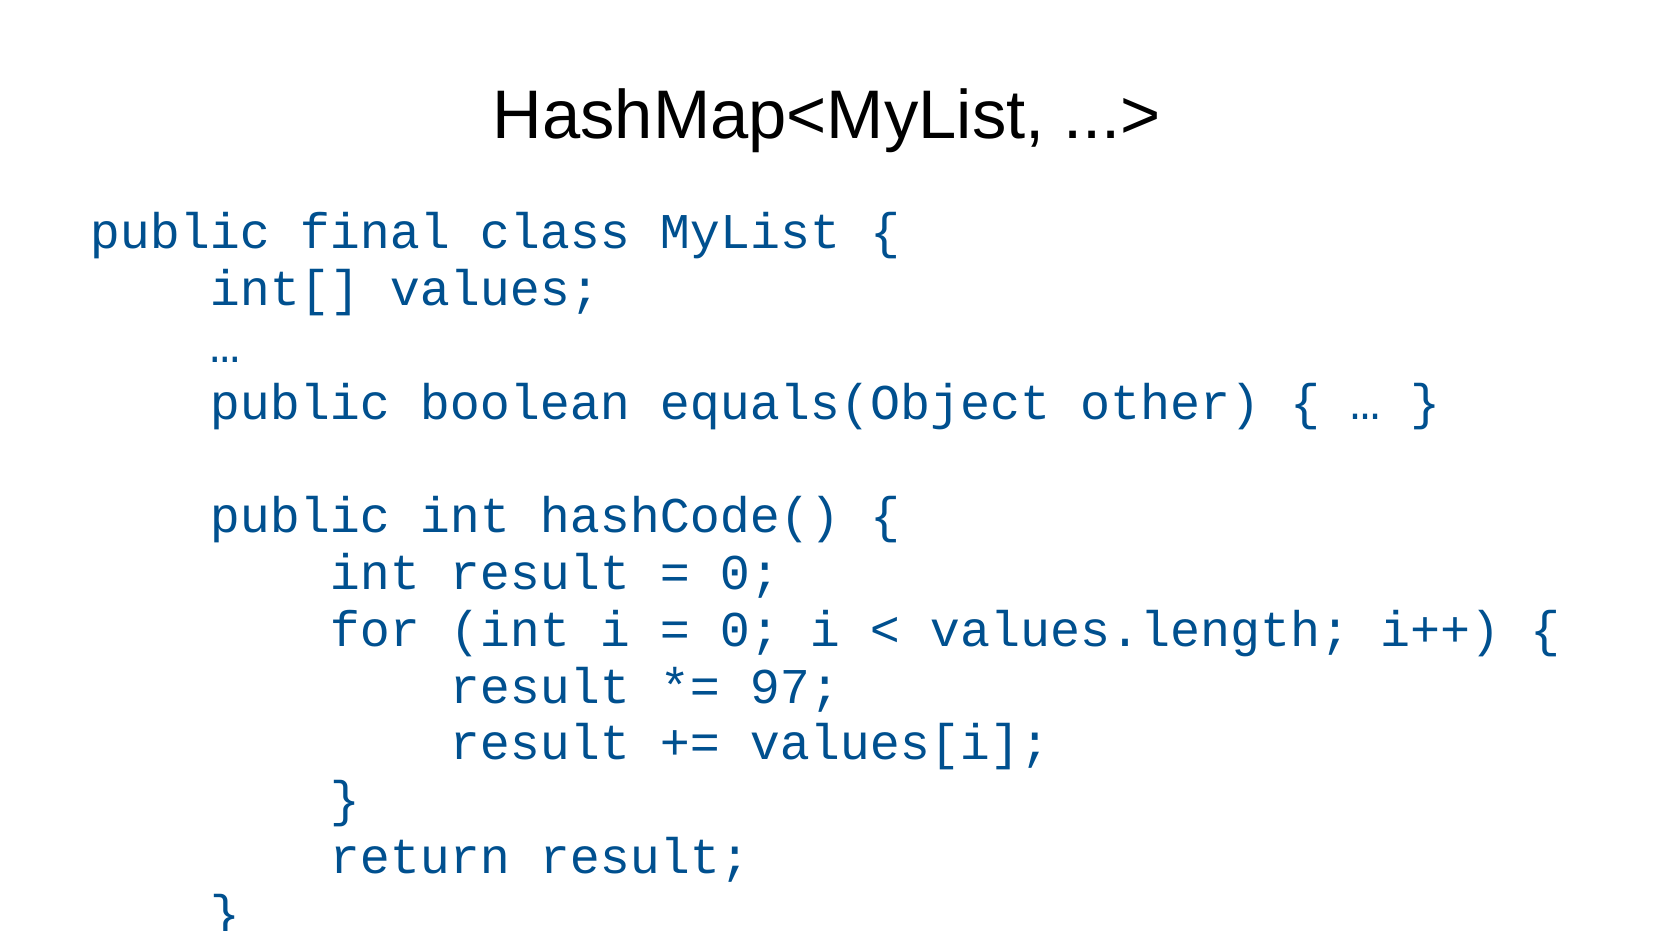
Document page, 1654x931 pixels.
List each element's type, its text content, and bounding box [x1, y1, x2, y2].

title HashMap<MyList, ...> [82, 37, 1571, 193]
text_box public final class MyList { int[] values; … public boolean equals(Object other) { … } public int hashCode() { int result = 0; for (int i = 0; i < values.length; i++) { result *= 97; result += values[i]; } return result; } } [75, 199, 1575, 916]
